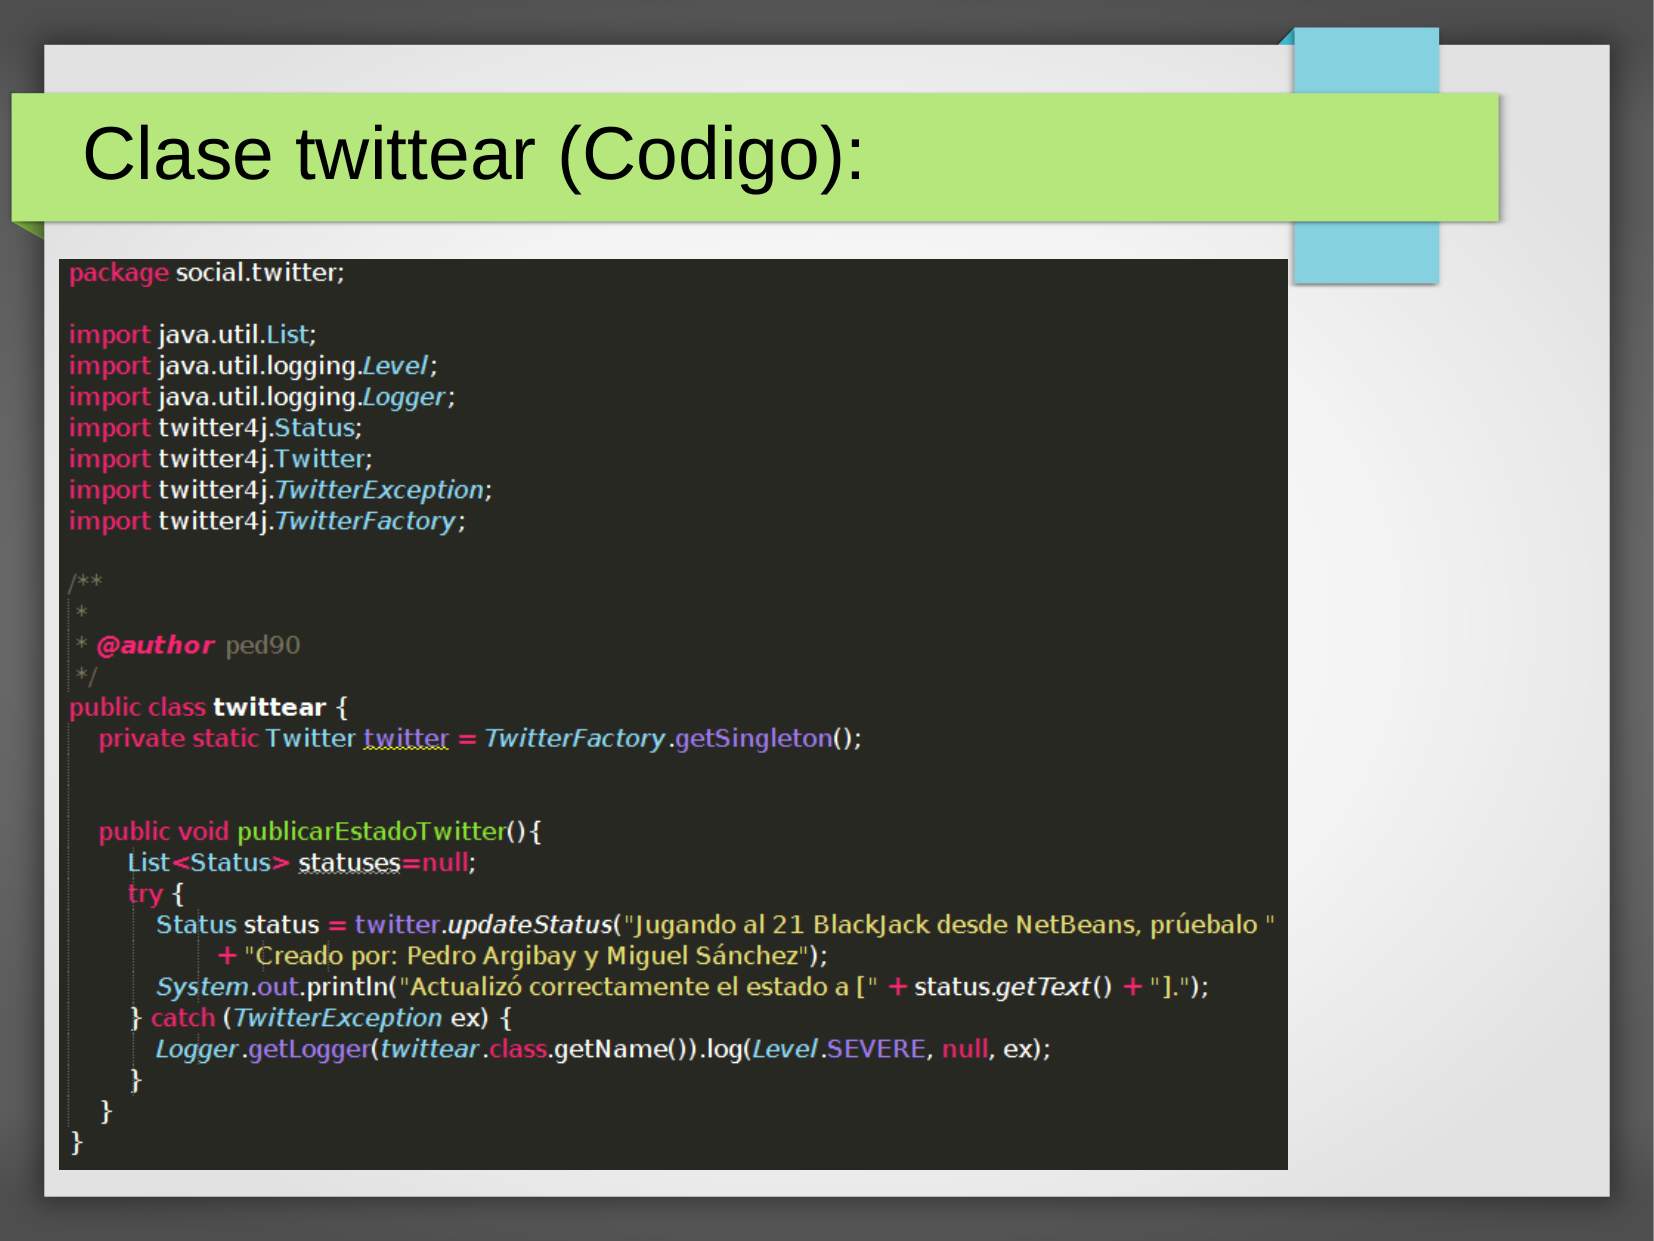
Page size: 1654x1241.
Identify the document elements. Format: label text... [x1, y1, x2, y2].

title Clase twittear (Codigo): [82, 94, 1264, 213]
picture [0, 0, 1654, 1241]
